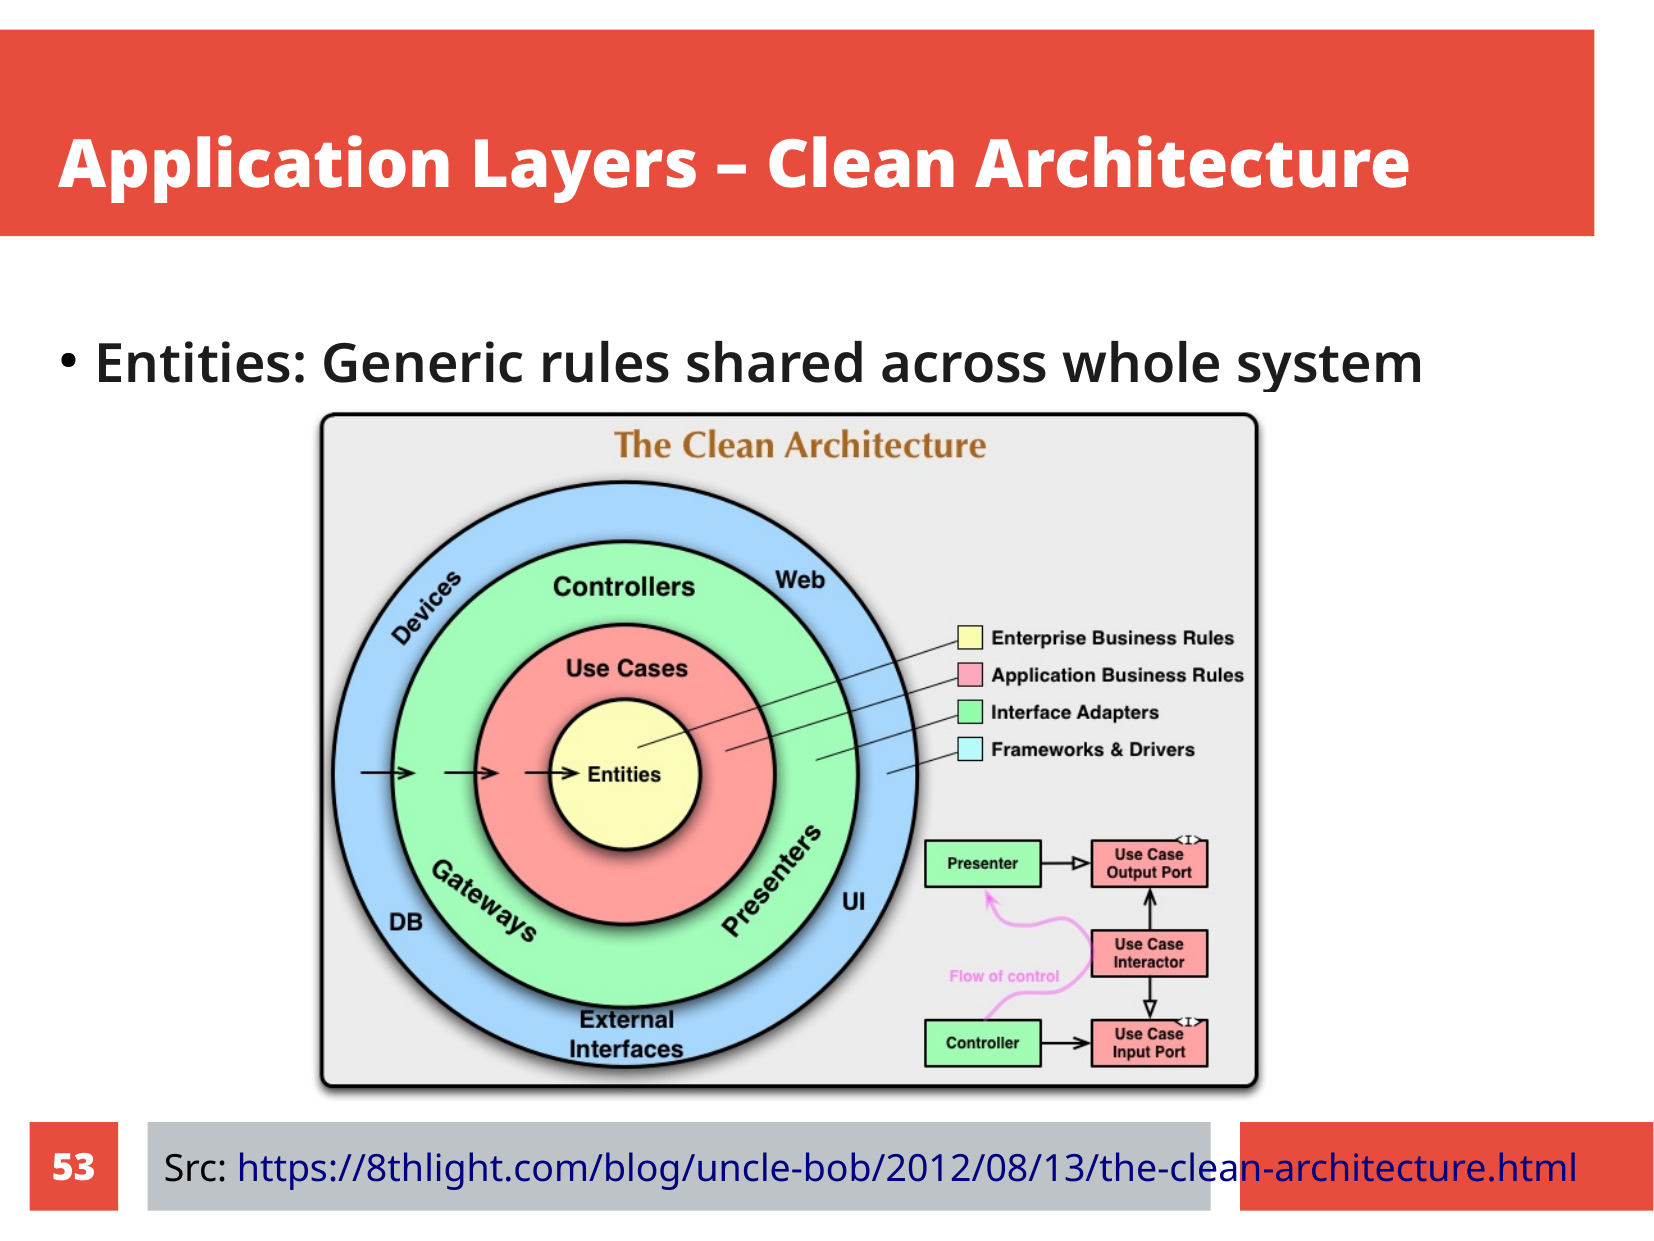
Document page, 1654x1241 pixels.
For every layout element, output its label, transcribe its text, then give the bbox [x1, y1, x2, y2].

title Application Layers – Clean Architecture [59, 59, 1595, 207]
text_box Src: https://8thlight.com/blog/uncle-bob/2012/08/13/the-clean-architecture.html [149, 1134, 1644, 1197]
list Entities: Generic rules shared across whole system [59, 324, 1565, 1093]
picture [294, 392, 1283, 1119]
